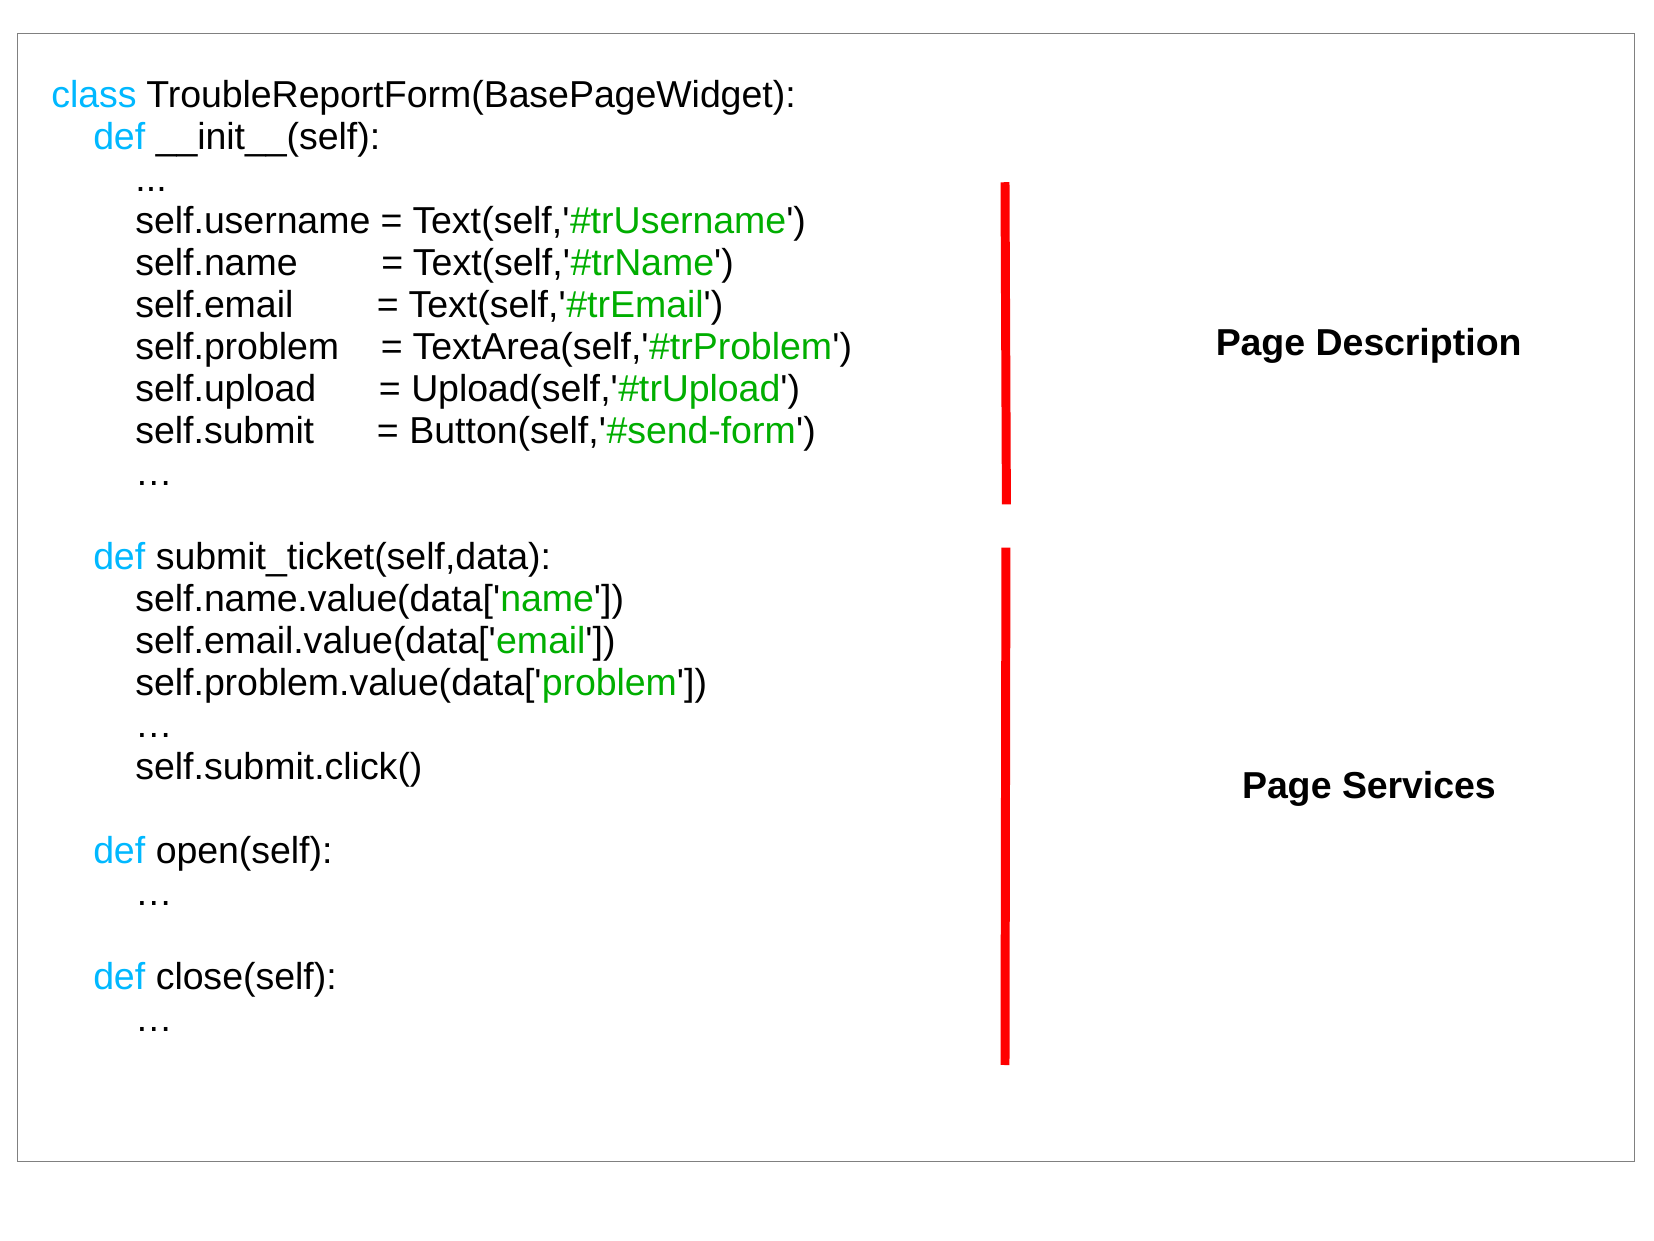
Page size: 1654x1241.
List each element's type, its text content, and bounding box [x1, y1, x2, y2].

text_box Page Services [1114, 756, 1625, 817]
text_box Page Description [1114, 313, 1625, 374]
text_box class TroubleReportForm(BasePageWidget): def __init__(self): ... self.username = Text(self,'#trUsername') self.name = Text(self,'#trName') self.email = Text(self,'#trEmail') self.problem = TextArea(self,'#trProblem') self.upload = Upload(self,'#trUpload') self.submit = Button(self,'#send-form') … def submit_ticket(self,data): self.name.value(data['name']) self.email.value(data['email']) self.problem.value(data['problem']) … self.submit.click() def open(self): … def close(self): … [36, 66, 1635, 1132]
text_box [17, 33, 1635, 1162]
